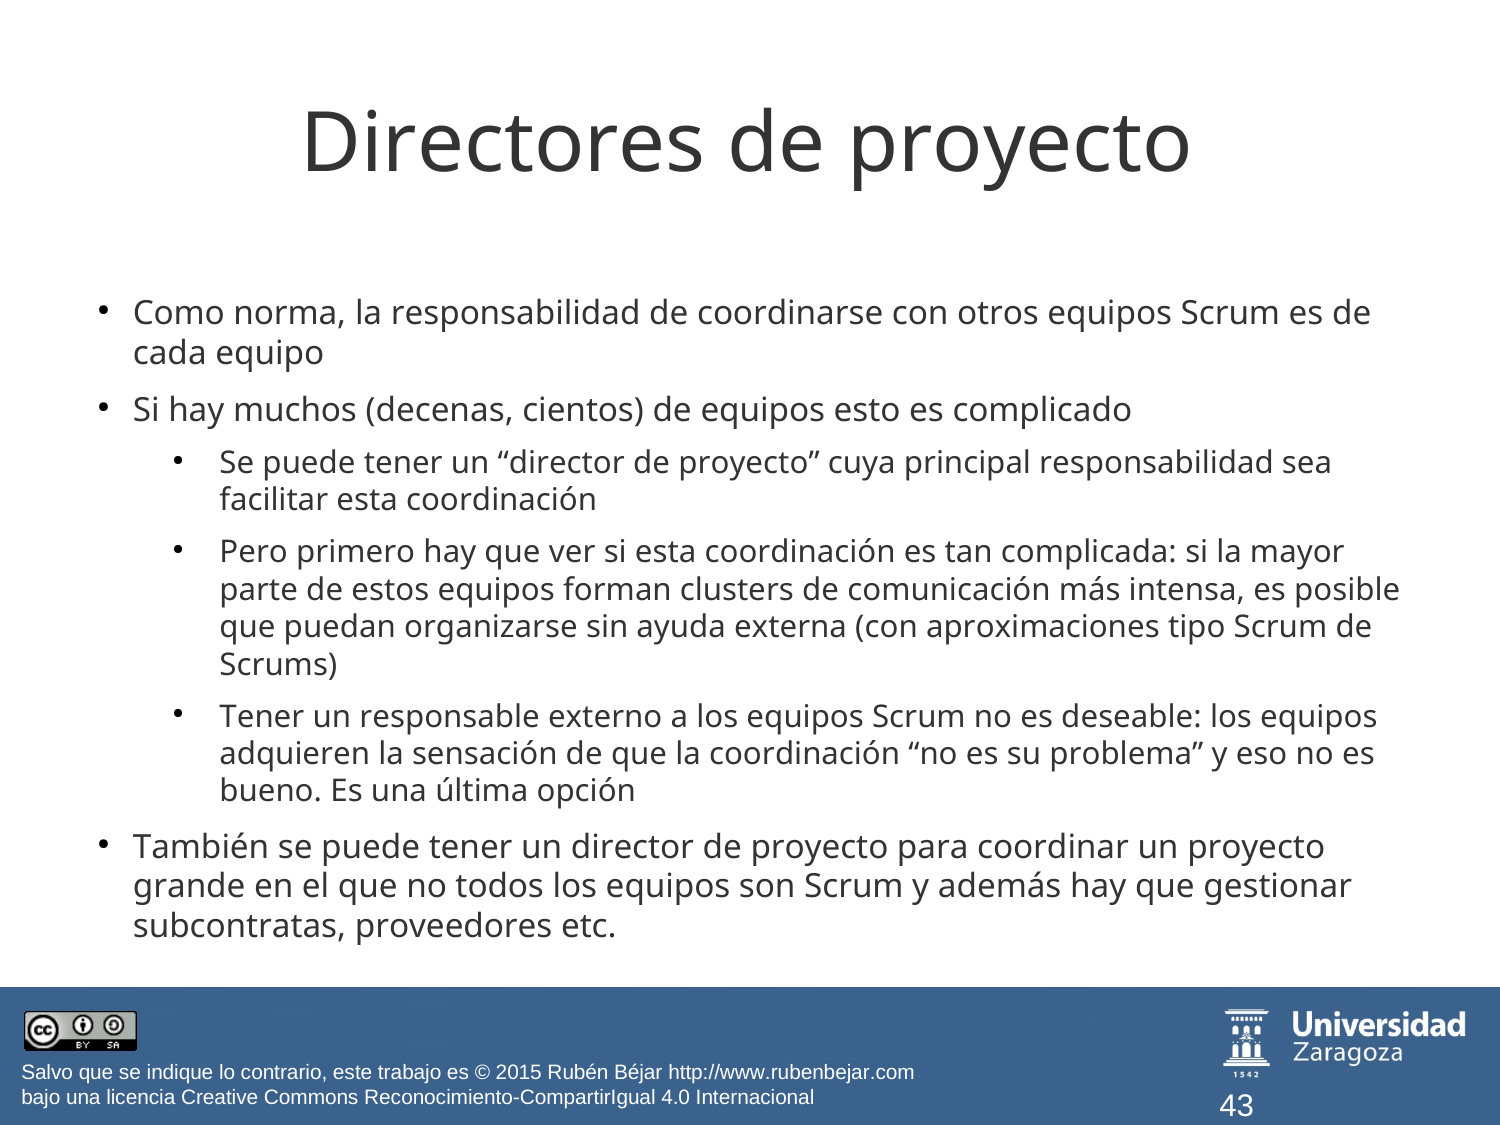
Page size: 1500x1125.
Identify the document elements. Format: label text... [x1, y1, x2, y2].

list Como norma, la responsabilidad de coordinarse con otros equipos Scrum es de cada equipo Si hay muchos (decenas, cientos) de equipos esto es complicado Se puede tener un “director de proyecto” cuya principal responsabilidad sea facilitar esta coordinación Pero primero hay que ver si esta coordinación es tan complicada: si la mayor parte de estos equipos forman clusters de comunicación más intensa, es posible que puedan organizarse sin ayuda externa (con aproximaciones tipo Scrum de Scrums) Tener un responsable externo a los equipos Scrum no es deseable: los equipos adquieren la sensación de que la coordinación “no es su problema” y eso no es bueno. Es una última opción También se puede tener un director de proyecto para coordinar un proyecto grande en el que no todos los equipos son Scrum y además hay que gestionar subcontratas, proveedores etc. [82, 283, 1418, 957]
title Directores de proyecto [74, 20, 1420, 257]
picture [0, 987, 1500, 1125]
